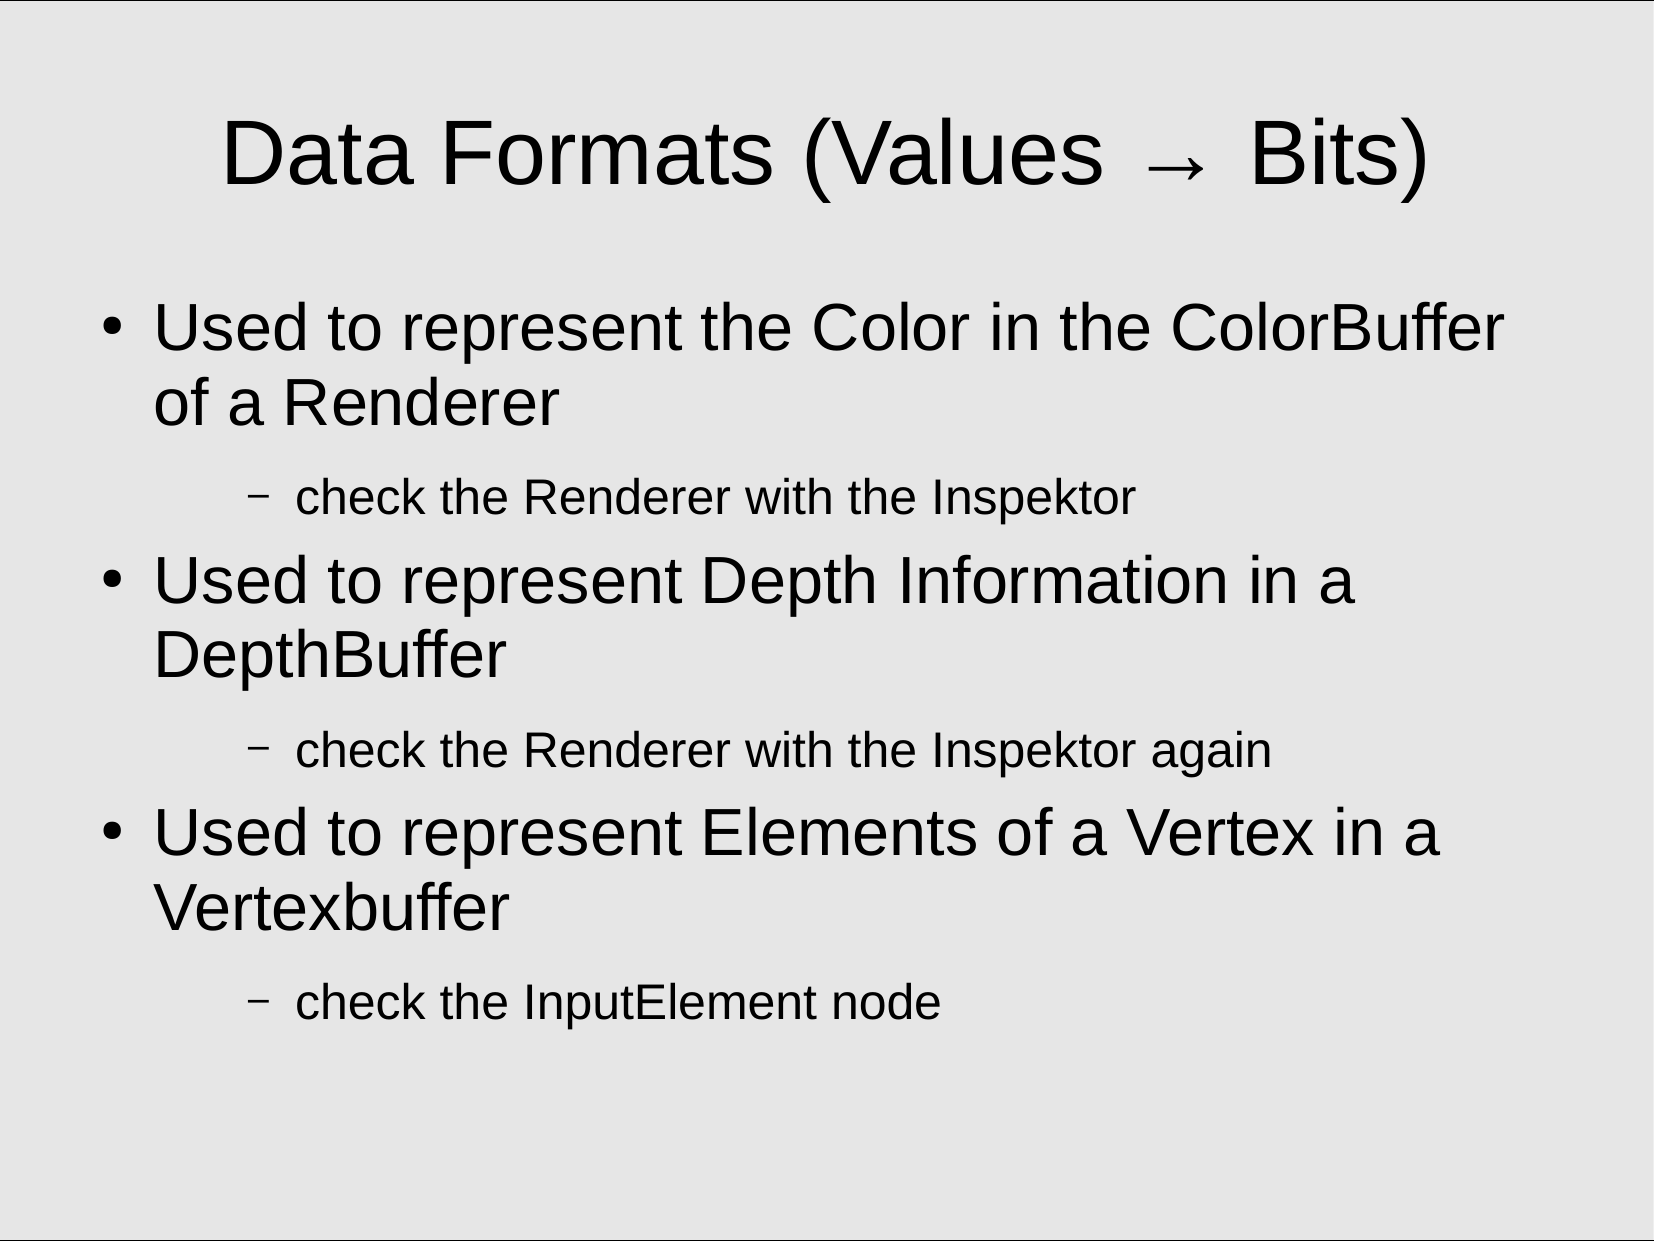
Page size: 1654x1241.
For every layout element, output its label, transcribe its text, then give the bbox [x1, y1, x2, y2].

list Used to represent the Color in the ColorBuffer of a Renderer check the Renderer with the Inspektor Used to represent Depth Information in a DepthBuffer check the Renderer with the Inspektor again Used to represent Elements of a Vertex in a Vertexbuffer check the InputElement node [82, 290, 1571, 1123]
title Data Formats (Values → Bits) [82, 49, 1571, 257]
